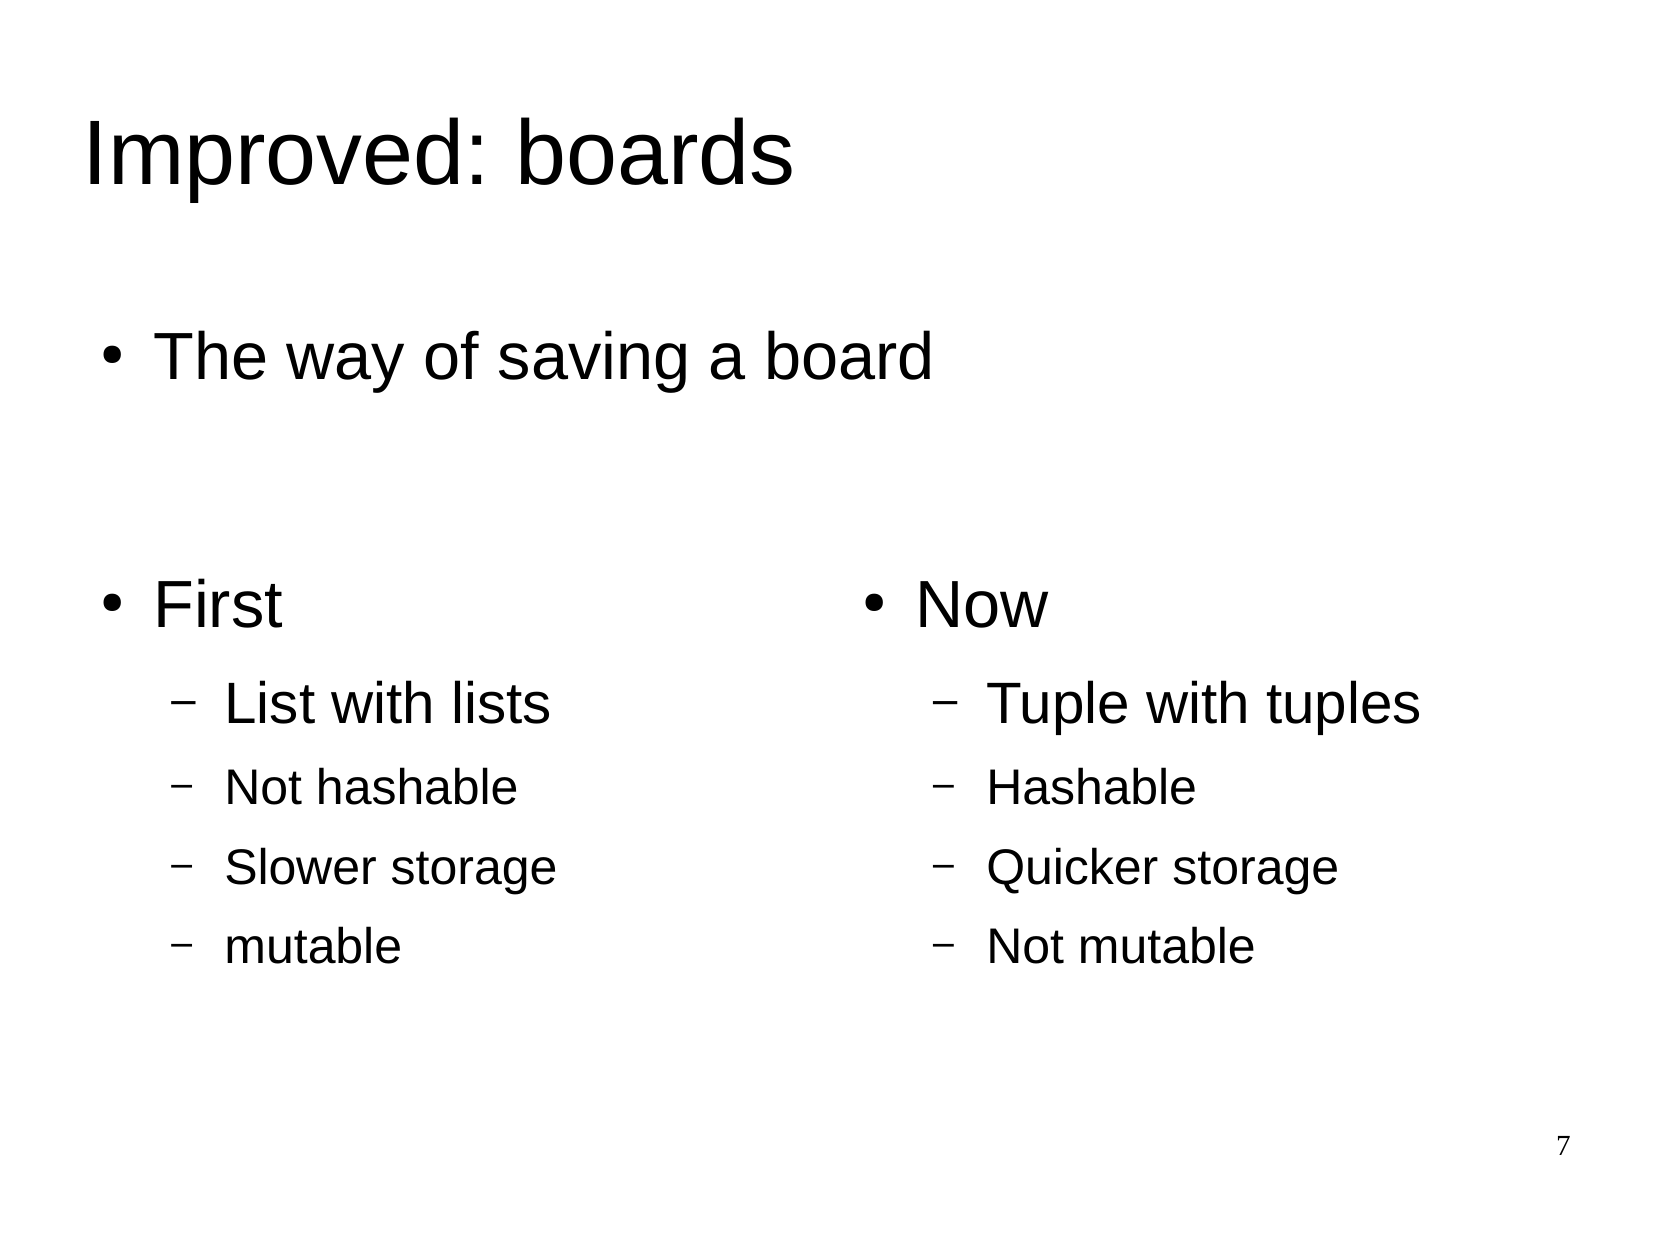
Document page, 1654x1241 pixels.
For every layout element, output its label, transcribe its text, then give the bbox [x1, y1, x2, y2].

list The way of saving a board [82, 318, 1571, 567]
list First List with lists Not hashable Slower storage mutable [82, 567, 809, 1004]
list Now Tuple with tuples Hashable Quicker storage Not mutable [844, 567, 1571, 1028]
title Improved: boards [82, 49, 1571, 257]
